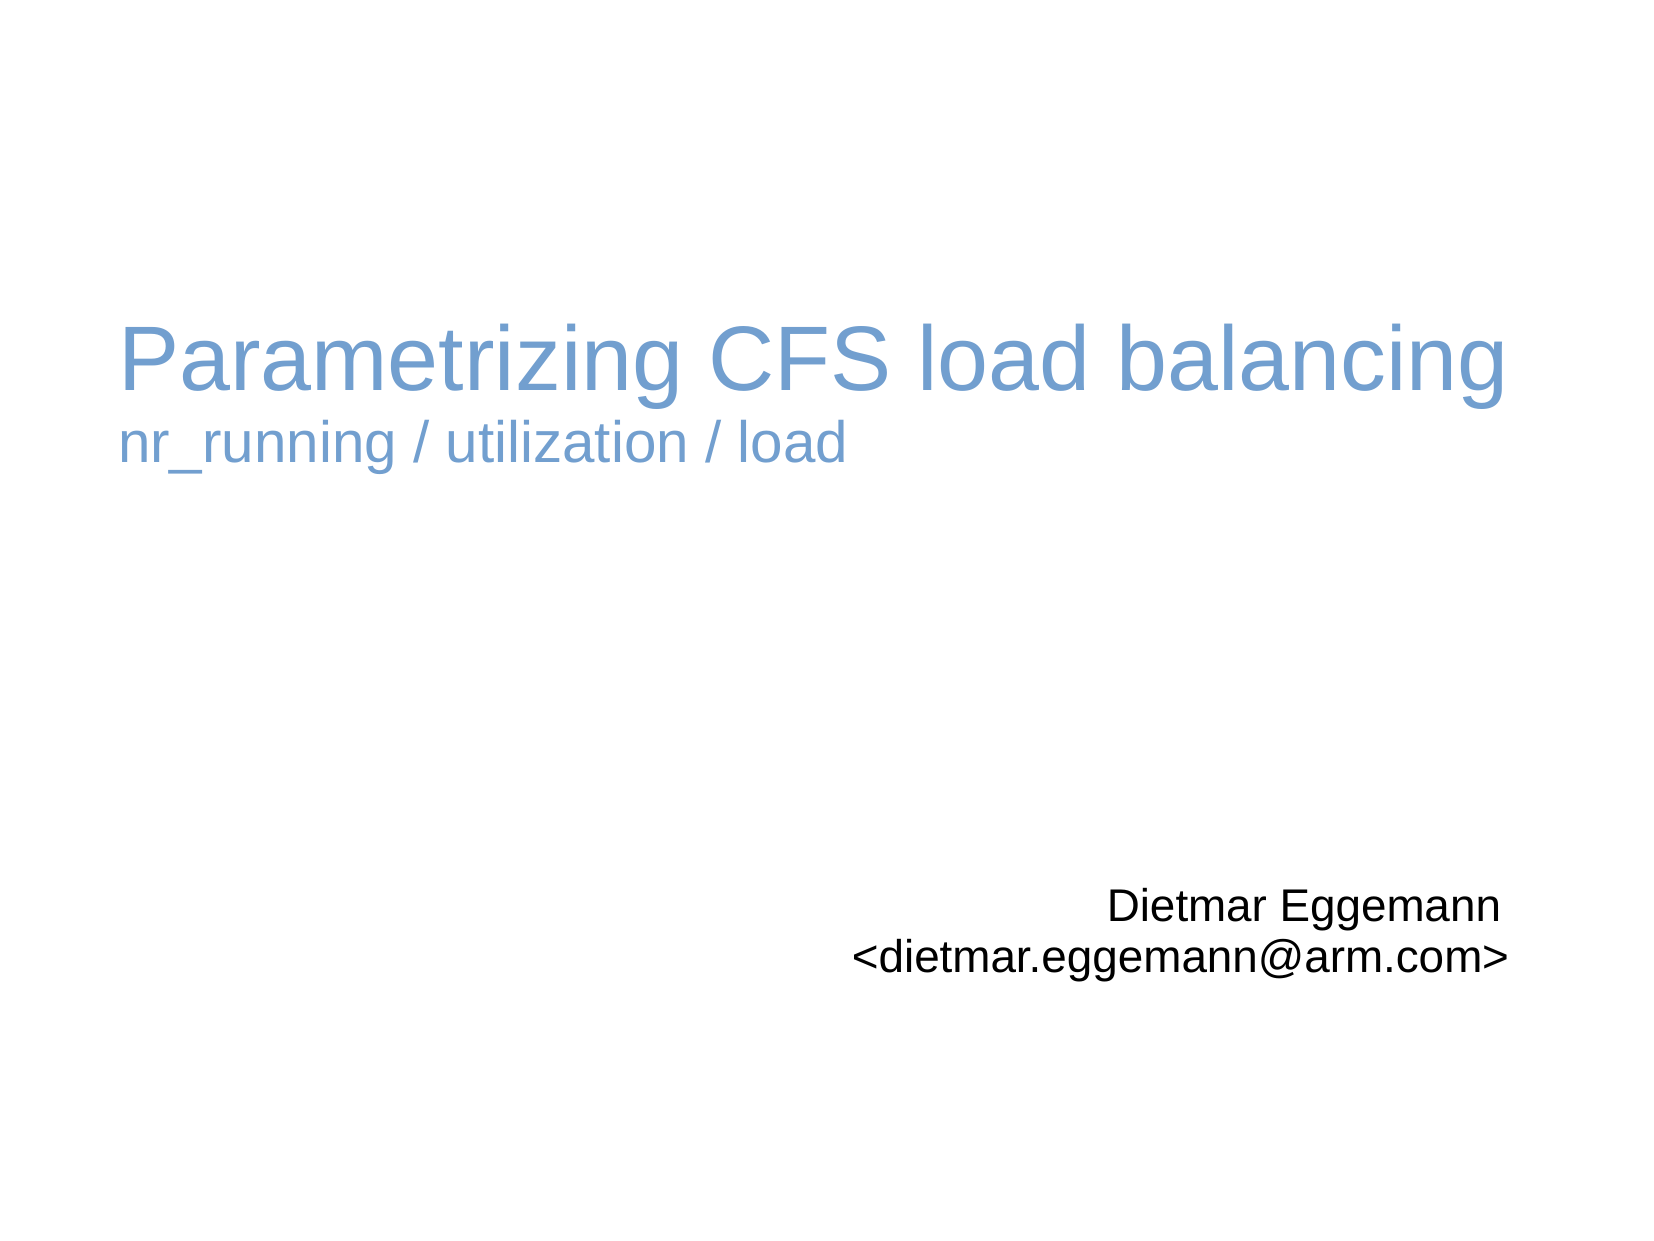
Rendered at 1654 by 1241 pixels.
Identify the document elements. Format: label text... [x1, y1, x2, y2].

text_box Dietmar Eggemann <dietmar.eggemann@arm.com> [837, 872, 1535, 991]
title Parametrizing CFS load balancing nr_running / utilization / load [118, 254, 1523, 528]
